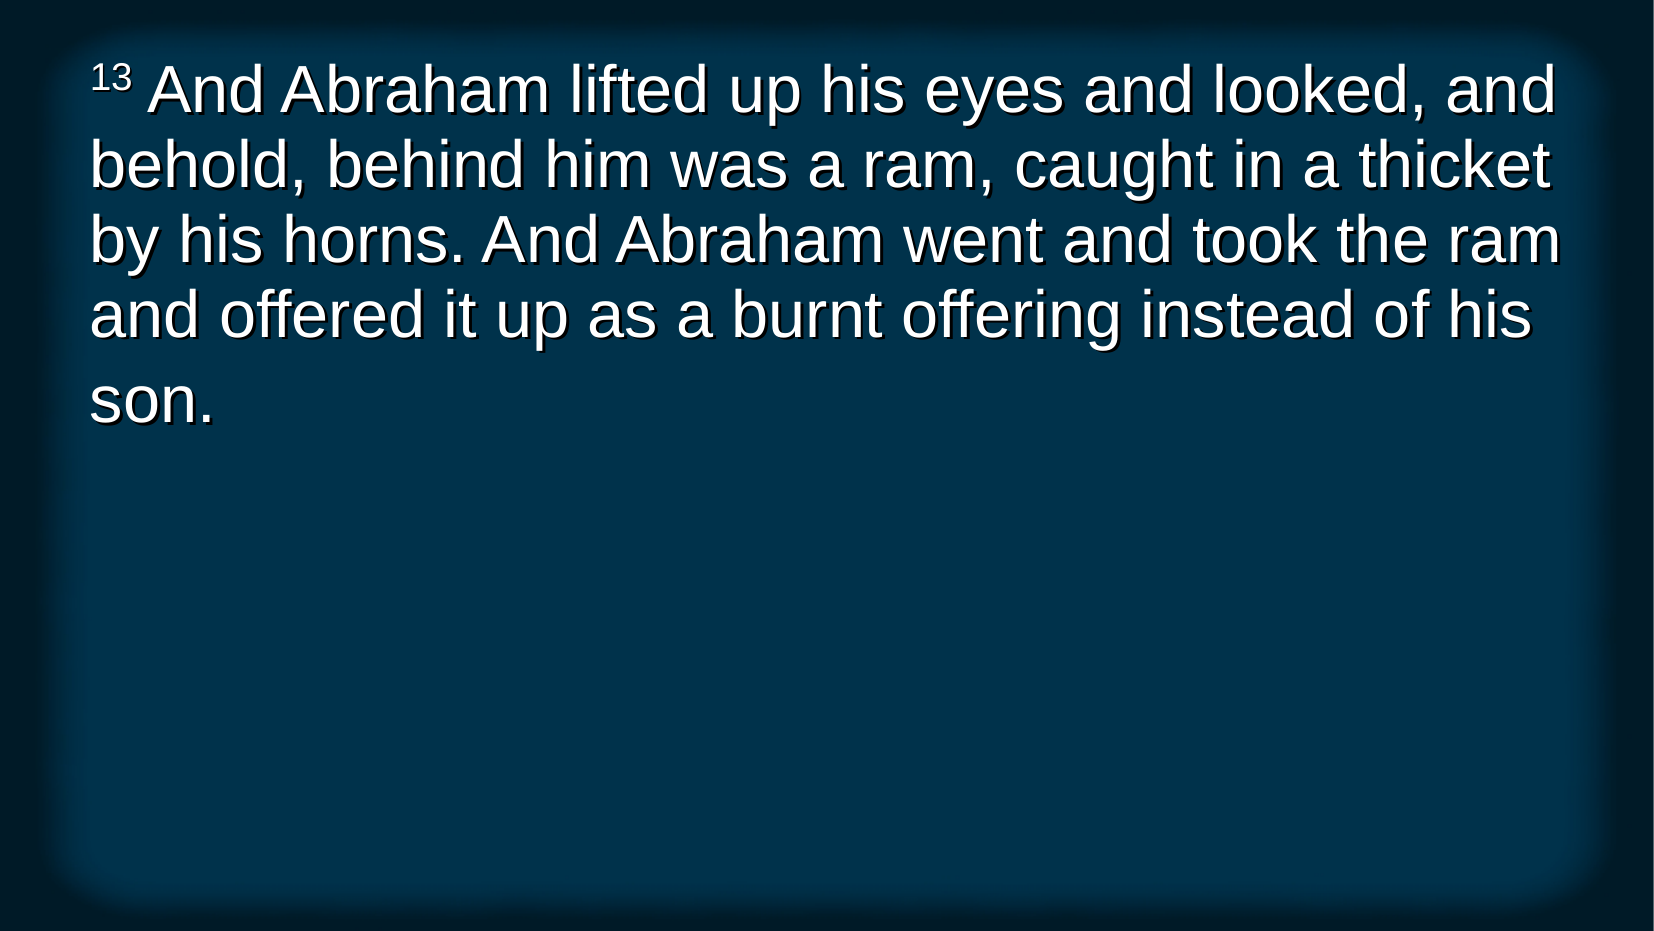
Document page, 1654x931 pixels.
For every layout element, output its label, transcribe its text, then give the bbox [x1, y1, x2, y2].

picture [0, 0, 1654, 931]
text_box 13 And Abraham lifted up his eyes and looked, and behold, behind him was a ram, caught in a thicket by his horns. And Abraham went and took the ram and offered it up as a burnt offering instead of his son. [75, 45, 1591, 448]
